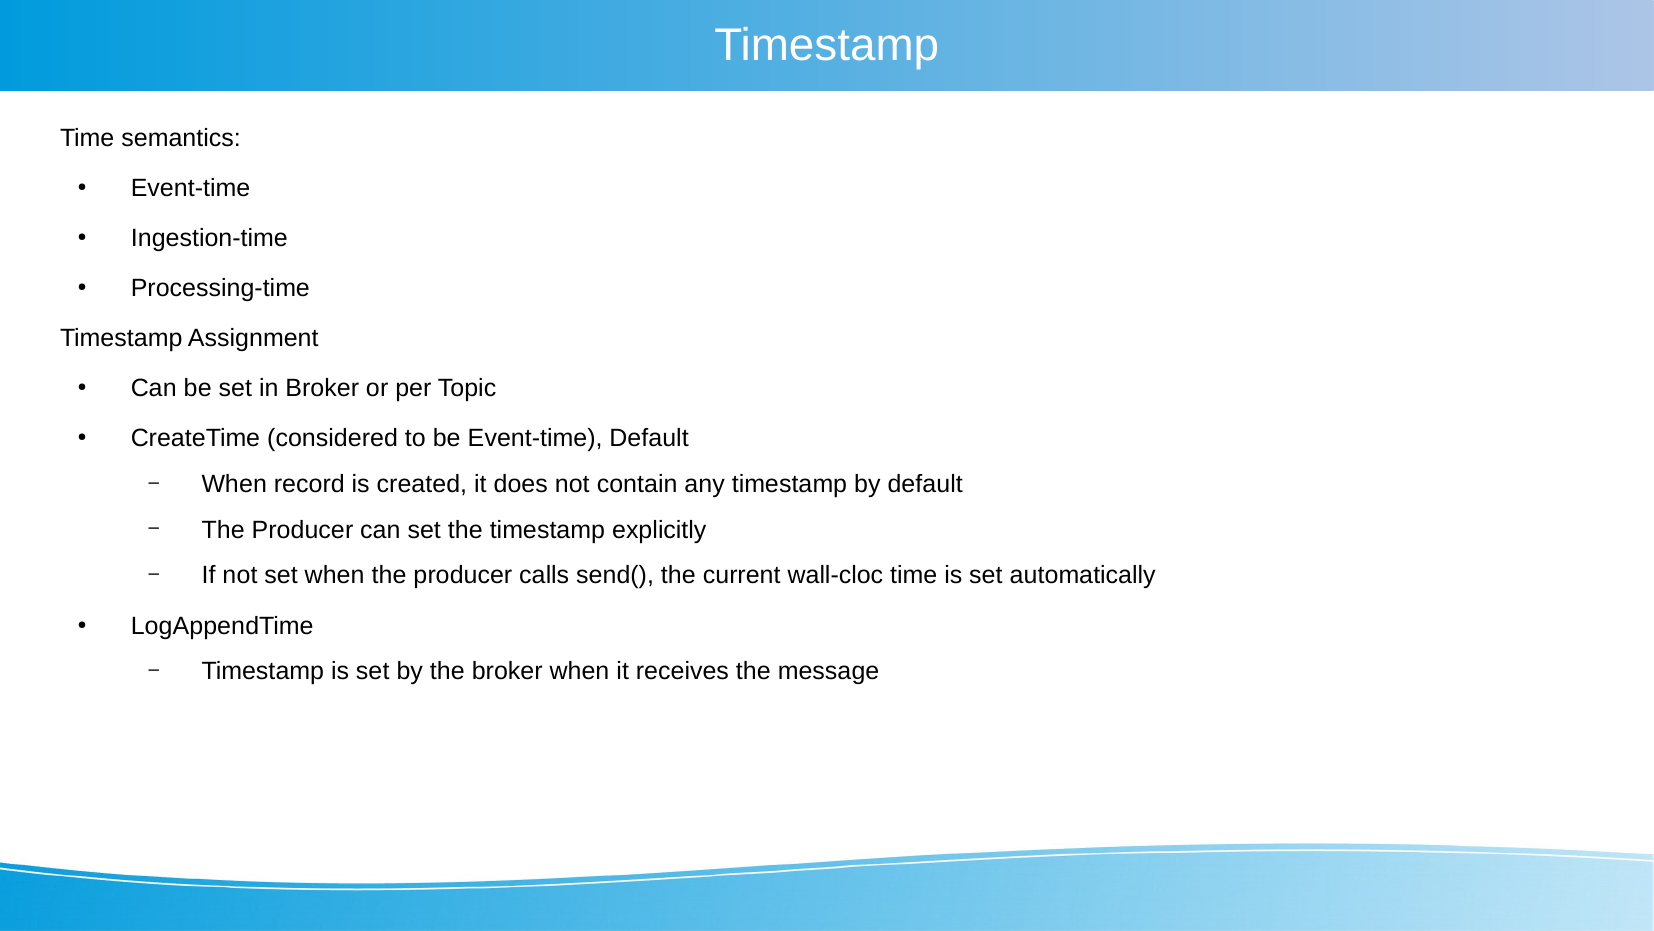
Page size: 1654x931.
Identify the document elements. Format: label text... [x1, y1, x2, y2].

list Time semantics: Event-time Ingestion-time Processing-time Timestamp Assignment Can be set in Broker or per Topic CreateTime (considered to be Event-time), Default When record is created, it does not contain any timestamp by default The Producer can set the timestamp explicitly If not set when the producer calls send(), the current wall-cloc time is set automatically LogAppendTime Timestamp is set by the broker when it receives the message [60, 123, 1591, 833]
title Timestamp [82, 5, 1571, 85]
picture [0, 843, 1654, 931]
